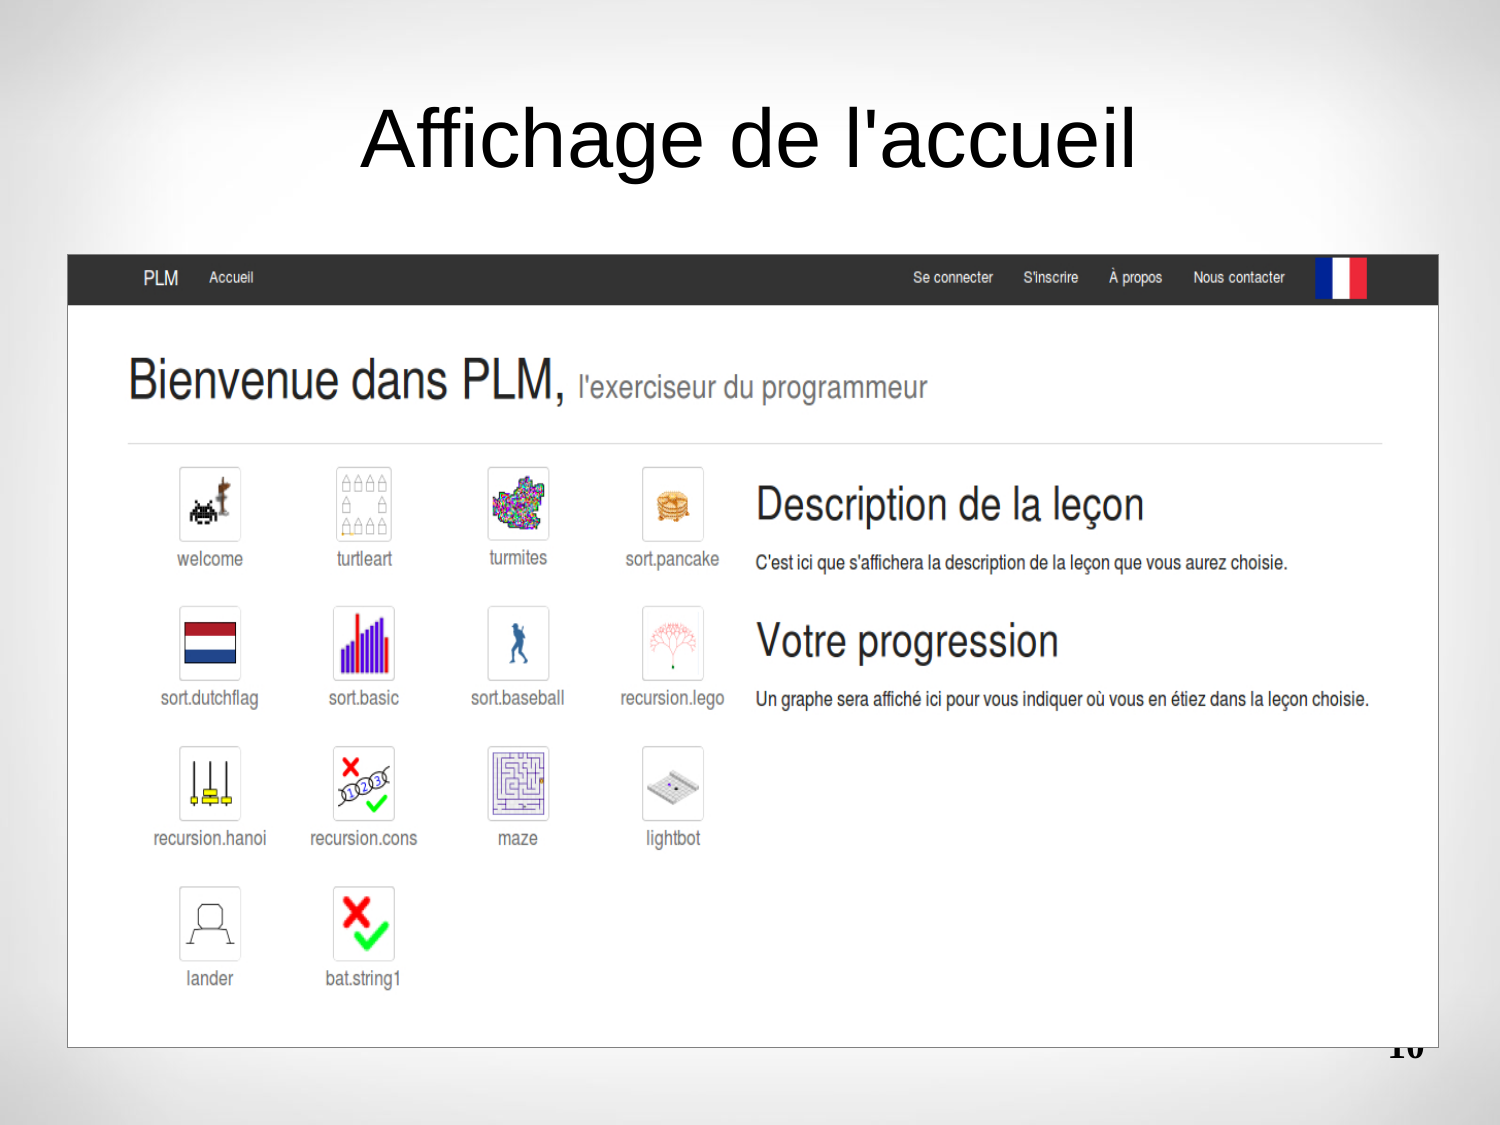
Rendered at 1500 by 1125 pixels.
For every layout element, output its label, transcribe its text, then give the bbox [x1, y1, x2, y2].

picture [0, 0, 1500, 1125]
title Affichage de l'accueil [74, 44, 1425, 233]
